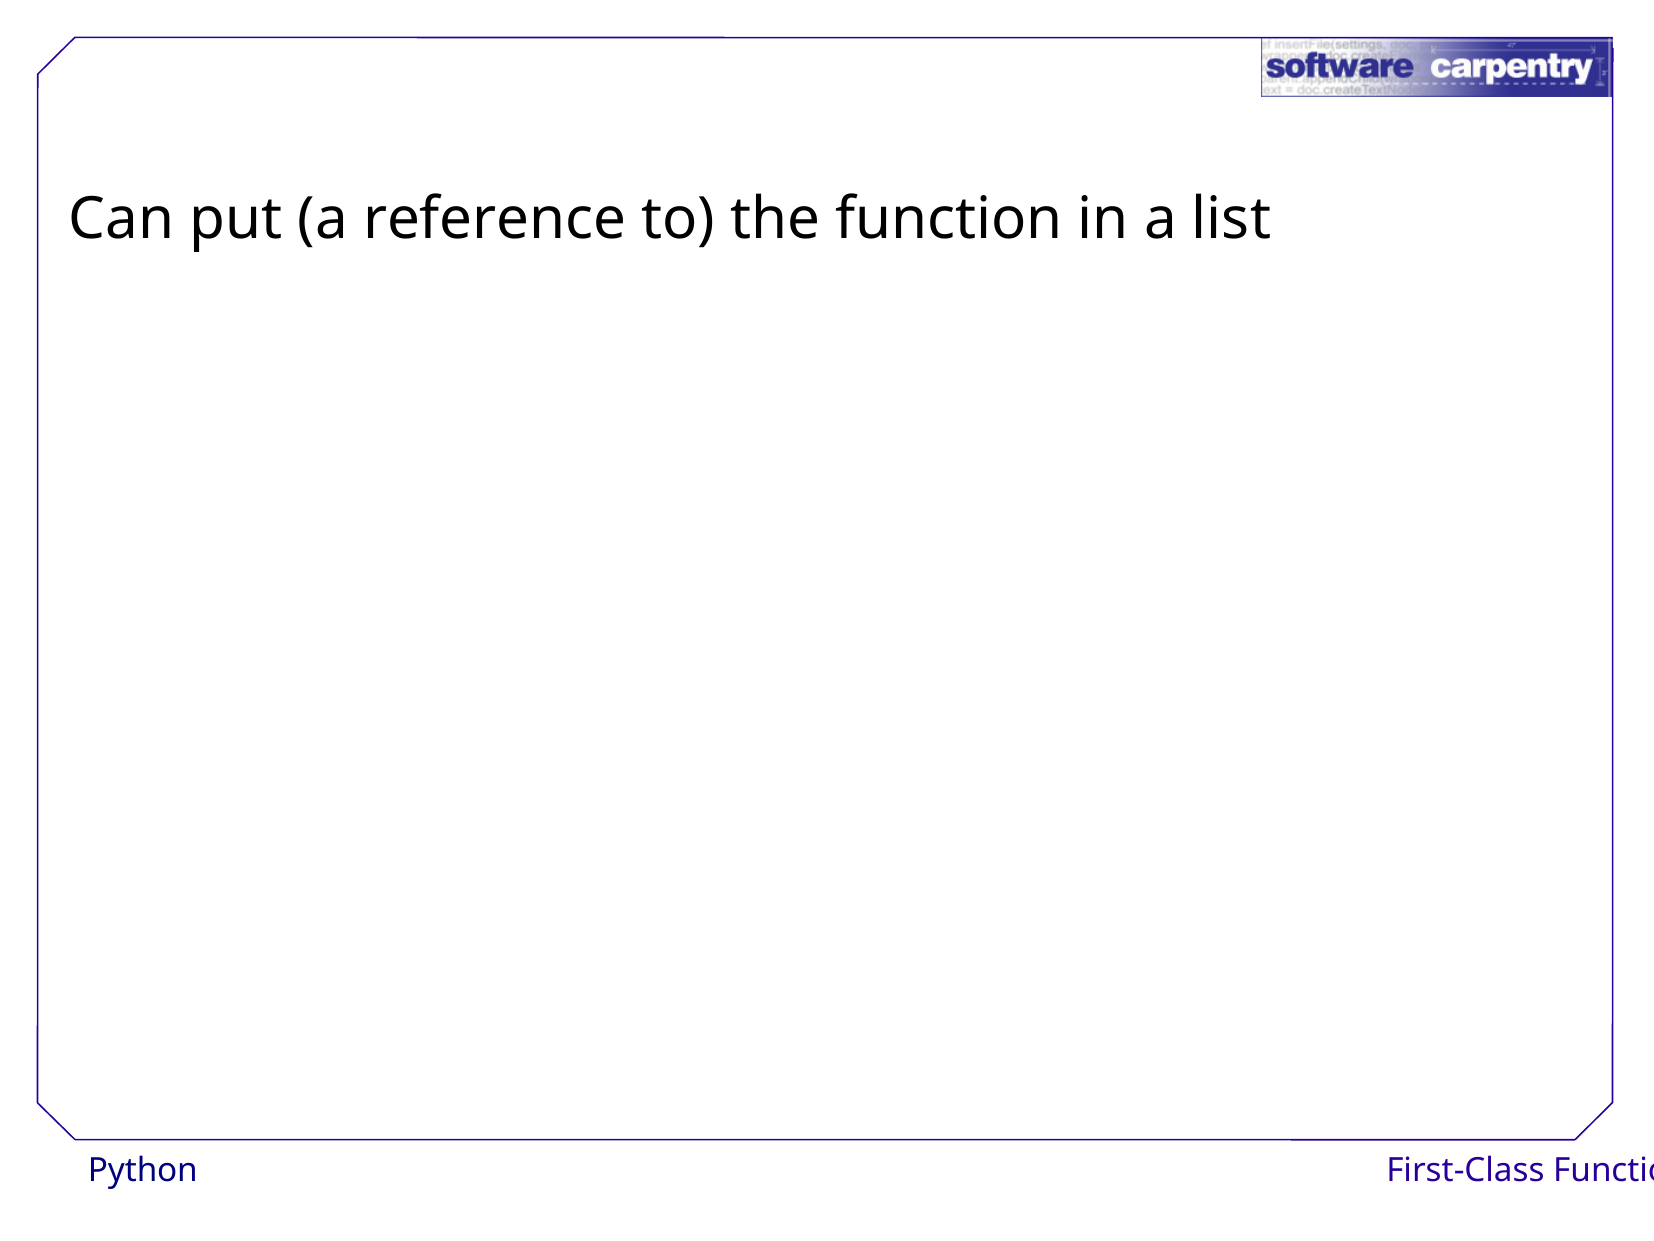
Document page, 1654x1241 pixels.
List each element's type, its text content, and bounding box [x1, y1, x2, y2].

text_box Can put (a reference to) the function in a list [54, 138, 1437, 259]
picture [1261, 39, 1613, 97]
